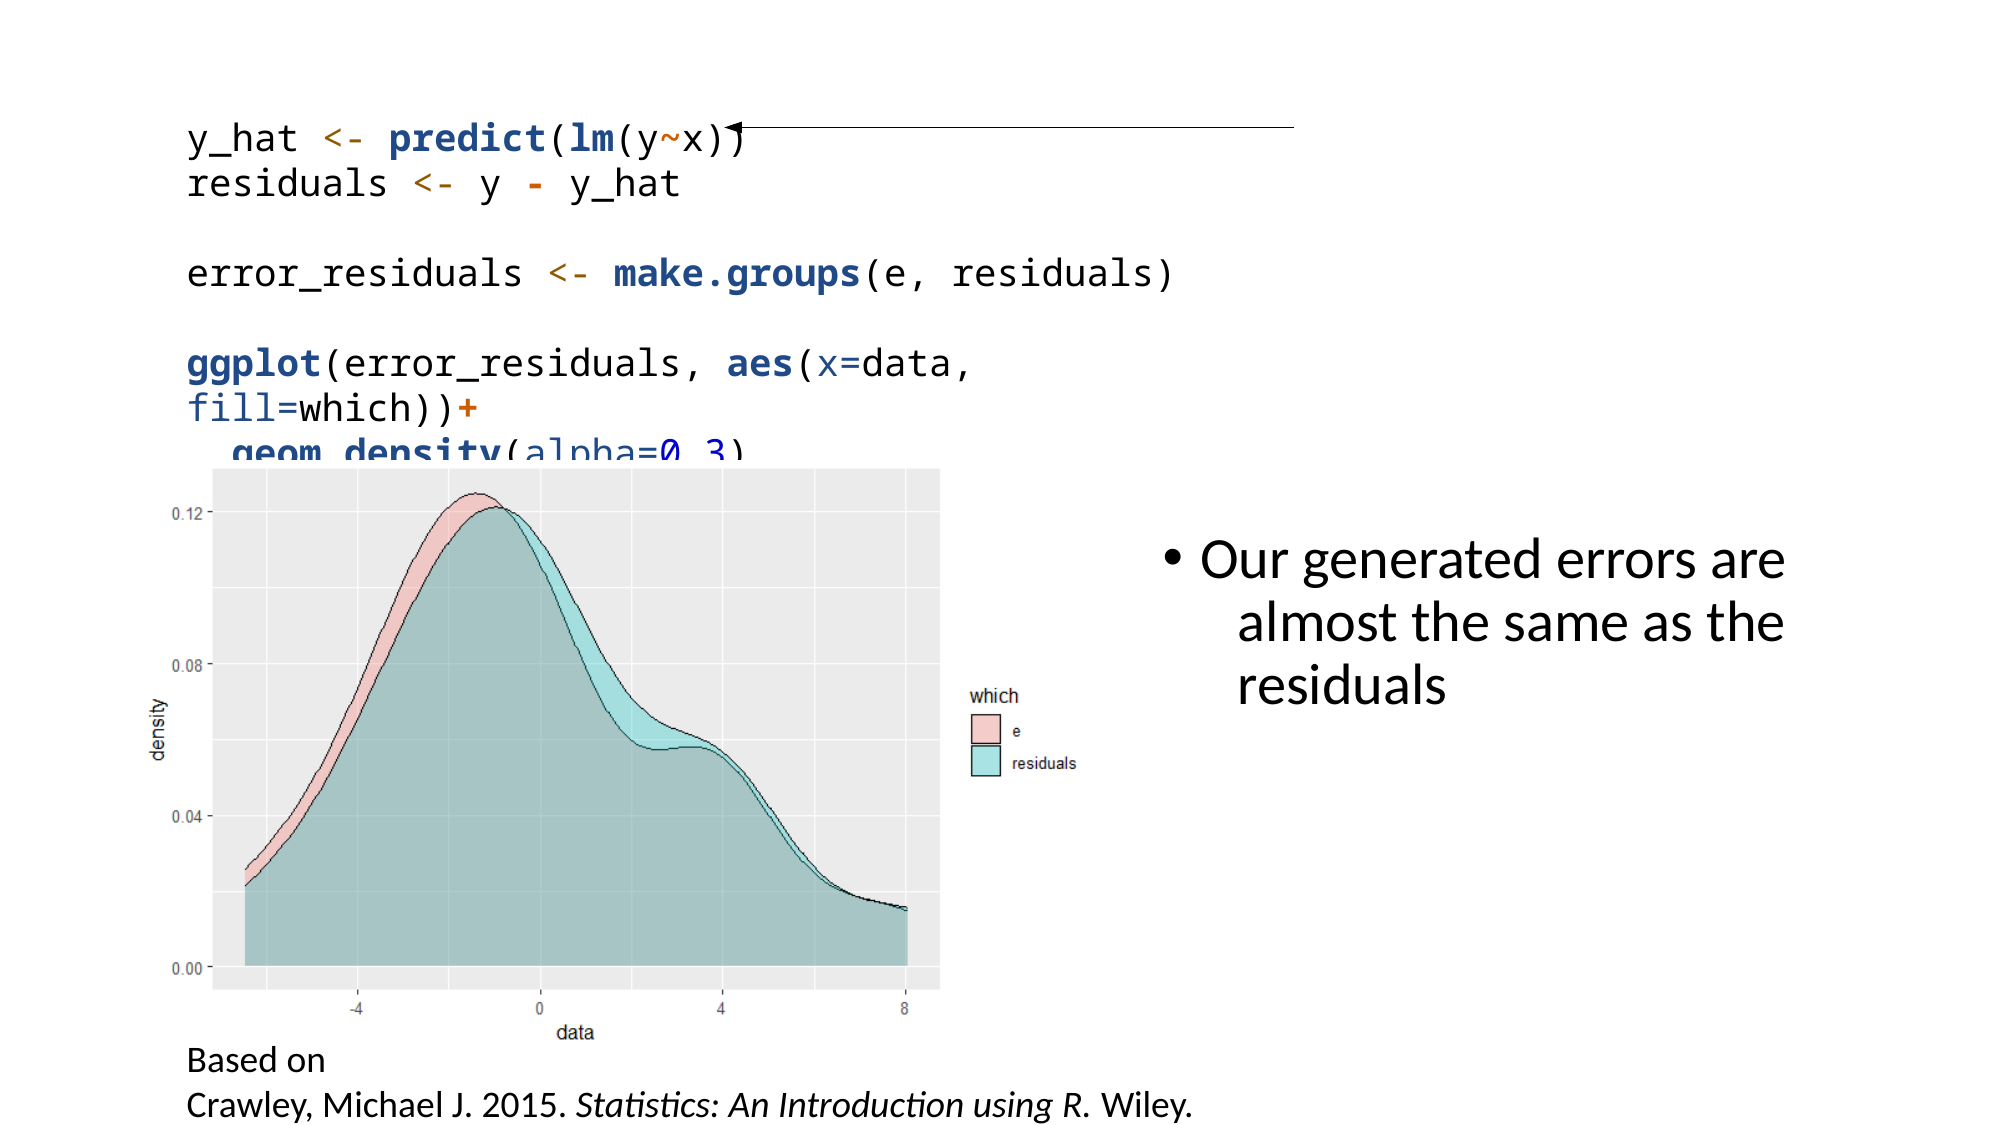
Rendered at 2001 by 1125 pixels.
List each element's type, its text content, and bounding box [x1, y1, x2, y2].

text_box [952, 84, 1952, 171]
picture [138, 460, 1097, 1053]
list Our generated errors are almost the same as the residuals [1147, 520, 1815, 796]
text_box y_hat <- predict(lm(y~x)) residuals <- y - y_hat error_residuals <- make.groups(e, residuals) ggplot(error_residuals, aes(x=data, fill=which))+ geom_density(alpha=0.3) [171, 106, 1212, 440]
text_box Based on Crawley, Michael J. 2015. Statistics: An Introduction using R. Wiley. [171, 1027, 1242, 1125]
